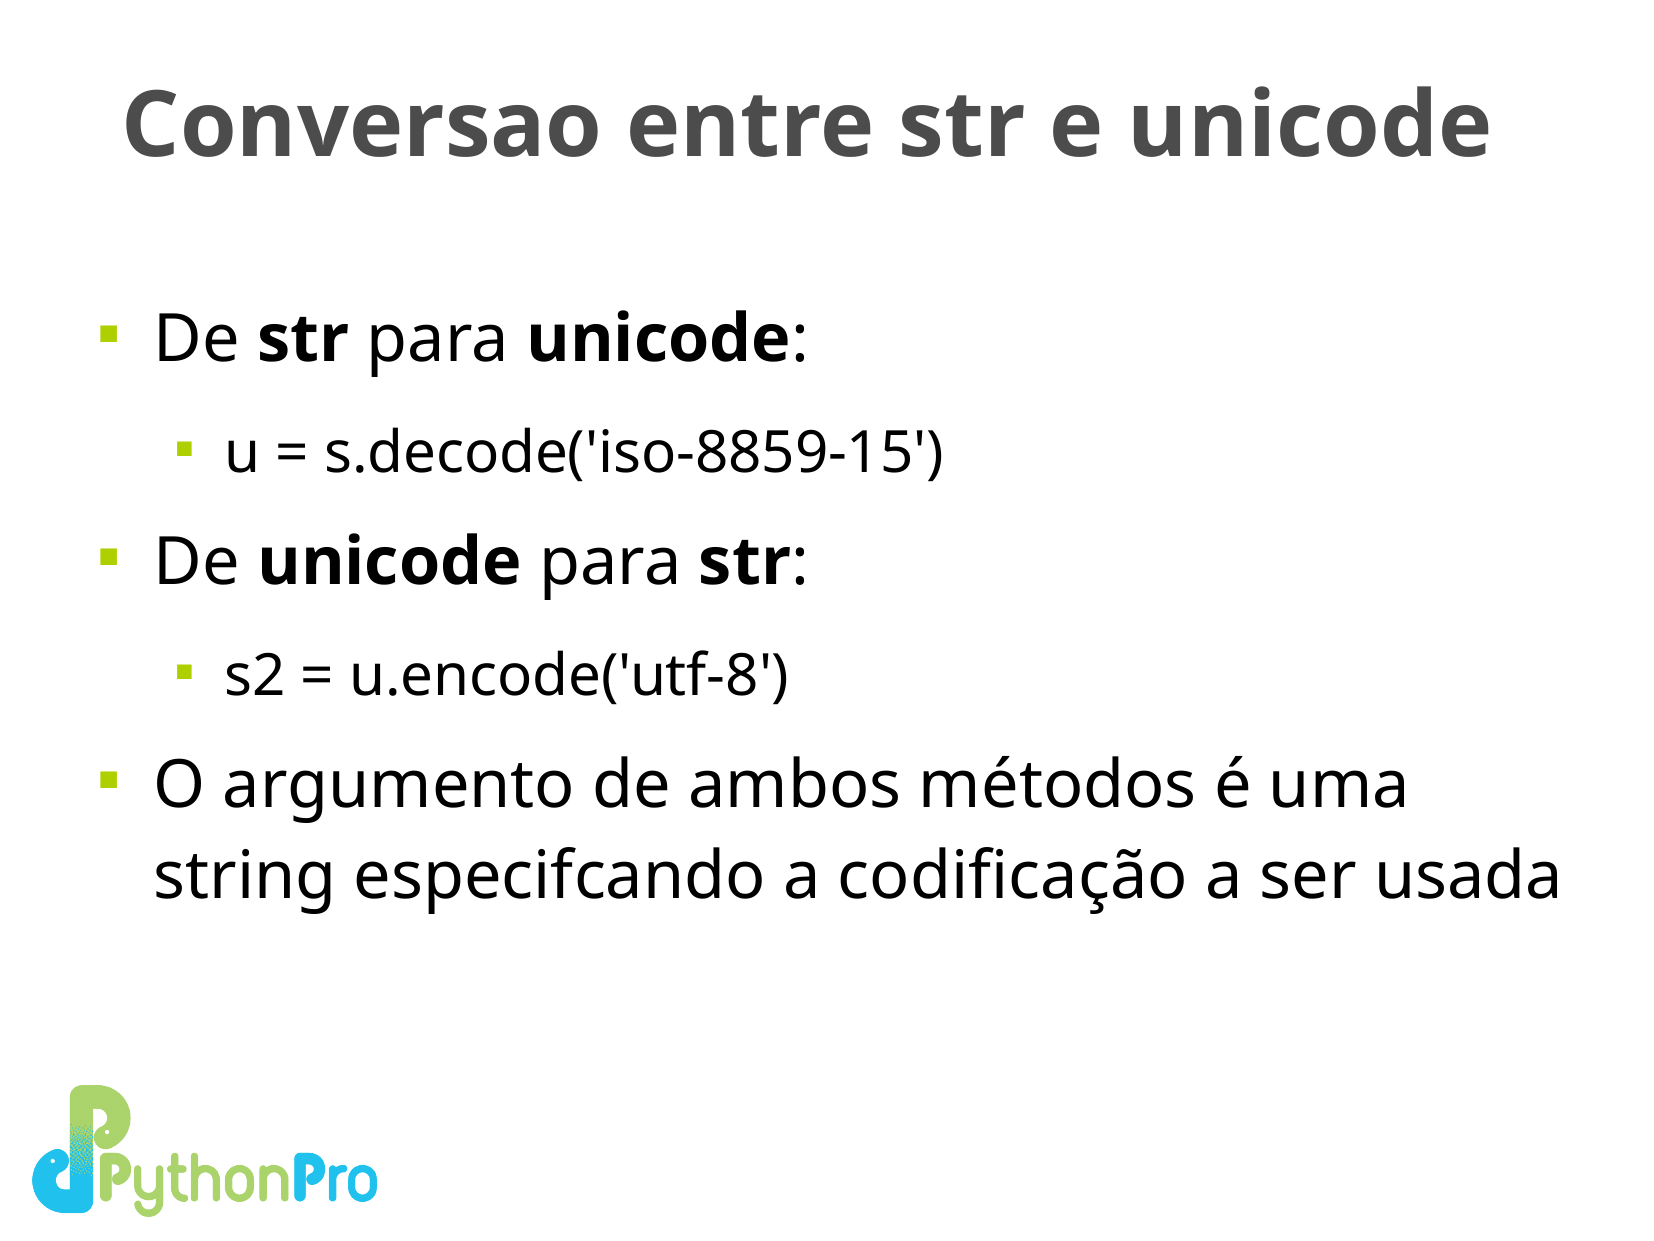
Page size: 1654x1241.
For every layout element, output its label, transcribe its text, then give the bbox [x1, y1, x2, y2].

title Conversao entre str e unicode [75, 17, 1564, 226]
picture [32, 1085, 377, 1217]
list De str para unicode: u = s.decode('iso-8859-15') De unicode para str: s2 = u.encode('utf-8') O argumento de ambos métodos é uma string especifcando a codificação a ser usada [82, 290, 1571, 1109]
